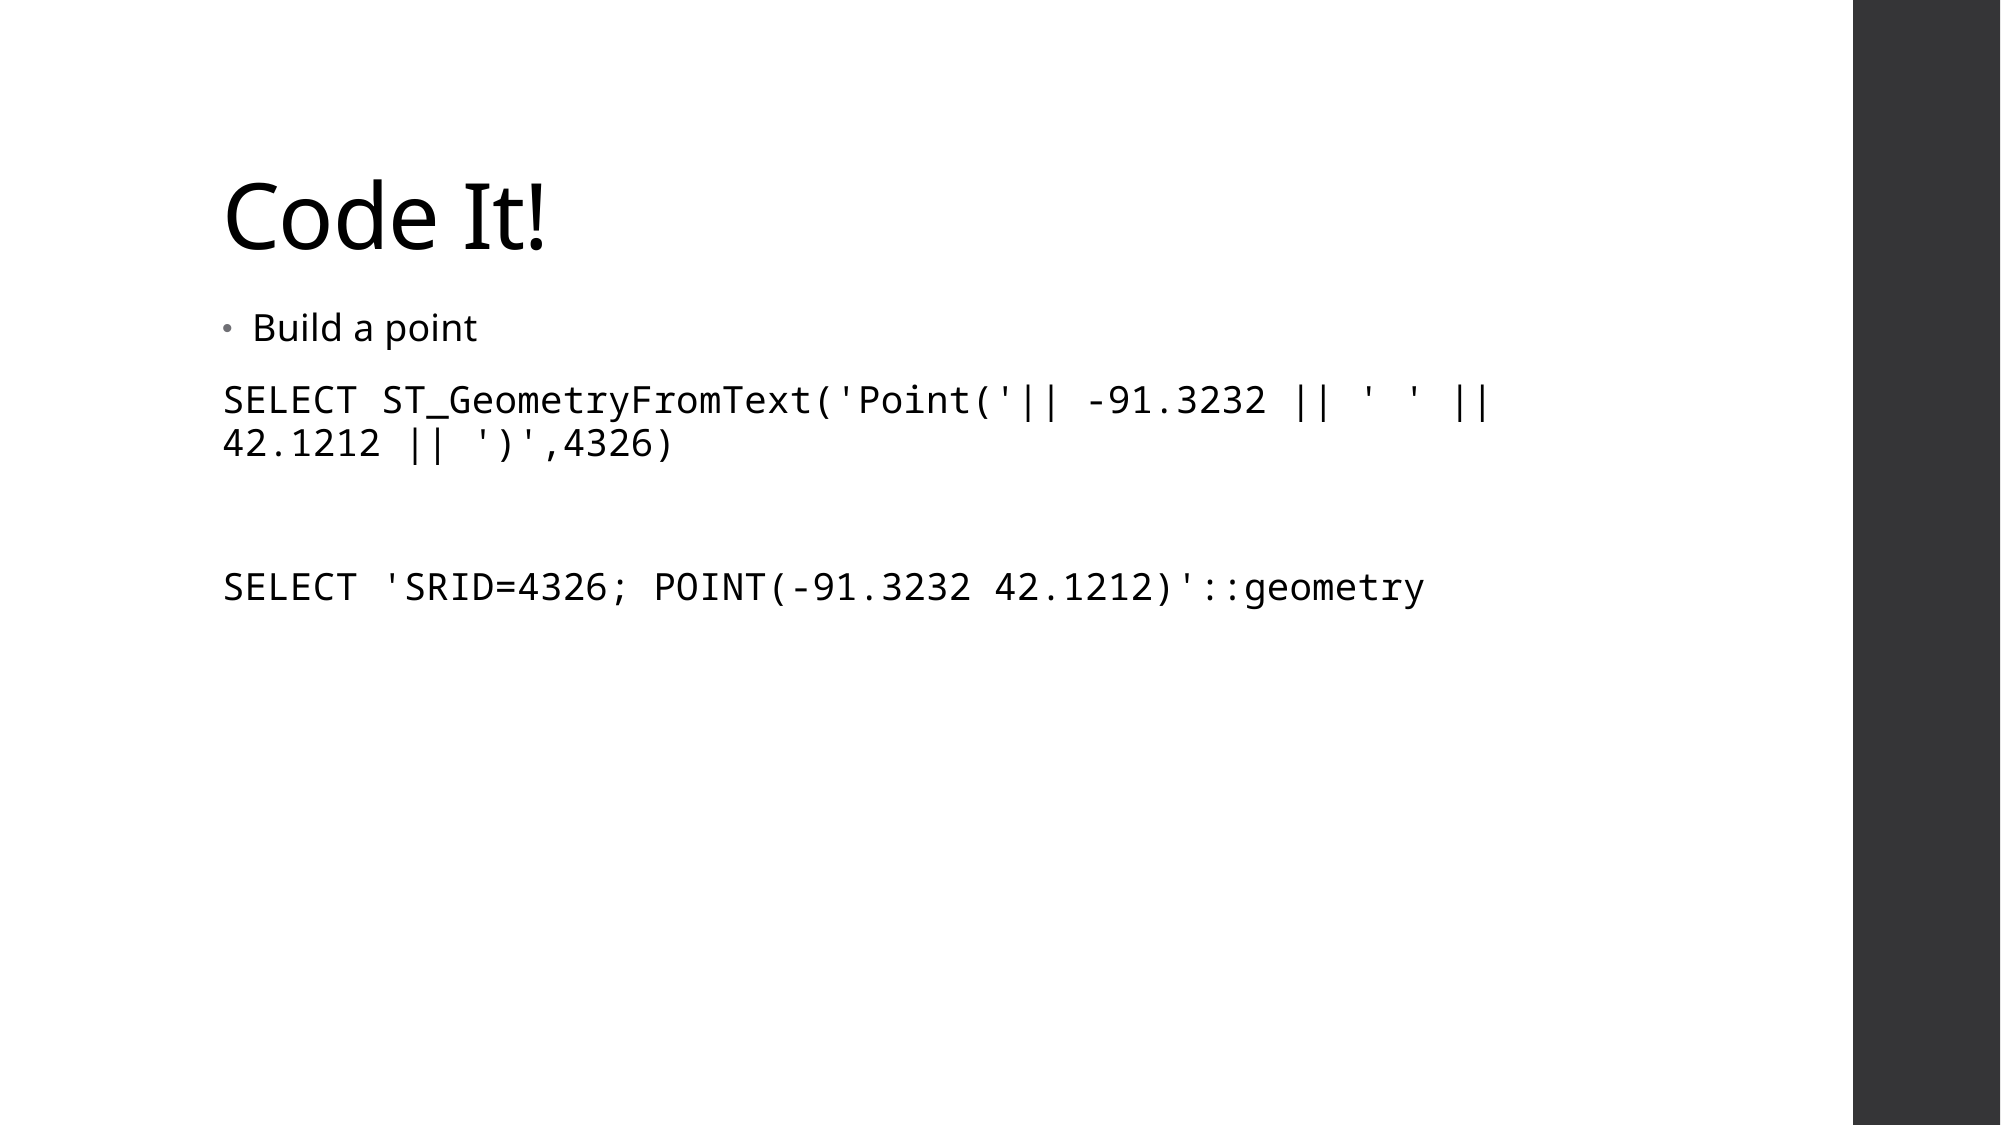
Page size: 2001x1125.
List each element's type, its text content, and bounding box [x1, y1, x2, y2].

title Code It! [206, 60, 1797, 278]
list Build a point SELECT ST_GeometryFromText('Point('|| -91.3232 || ' ' || 42.1212 || ')',4326) SELECT 'SRID=4326; POINT(-91.3232 42.1212)'::geometry [206, 299, 1617, 1014]
